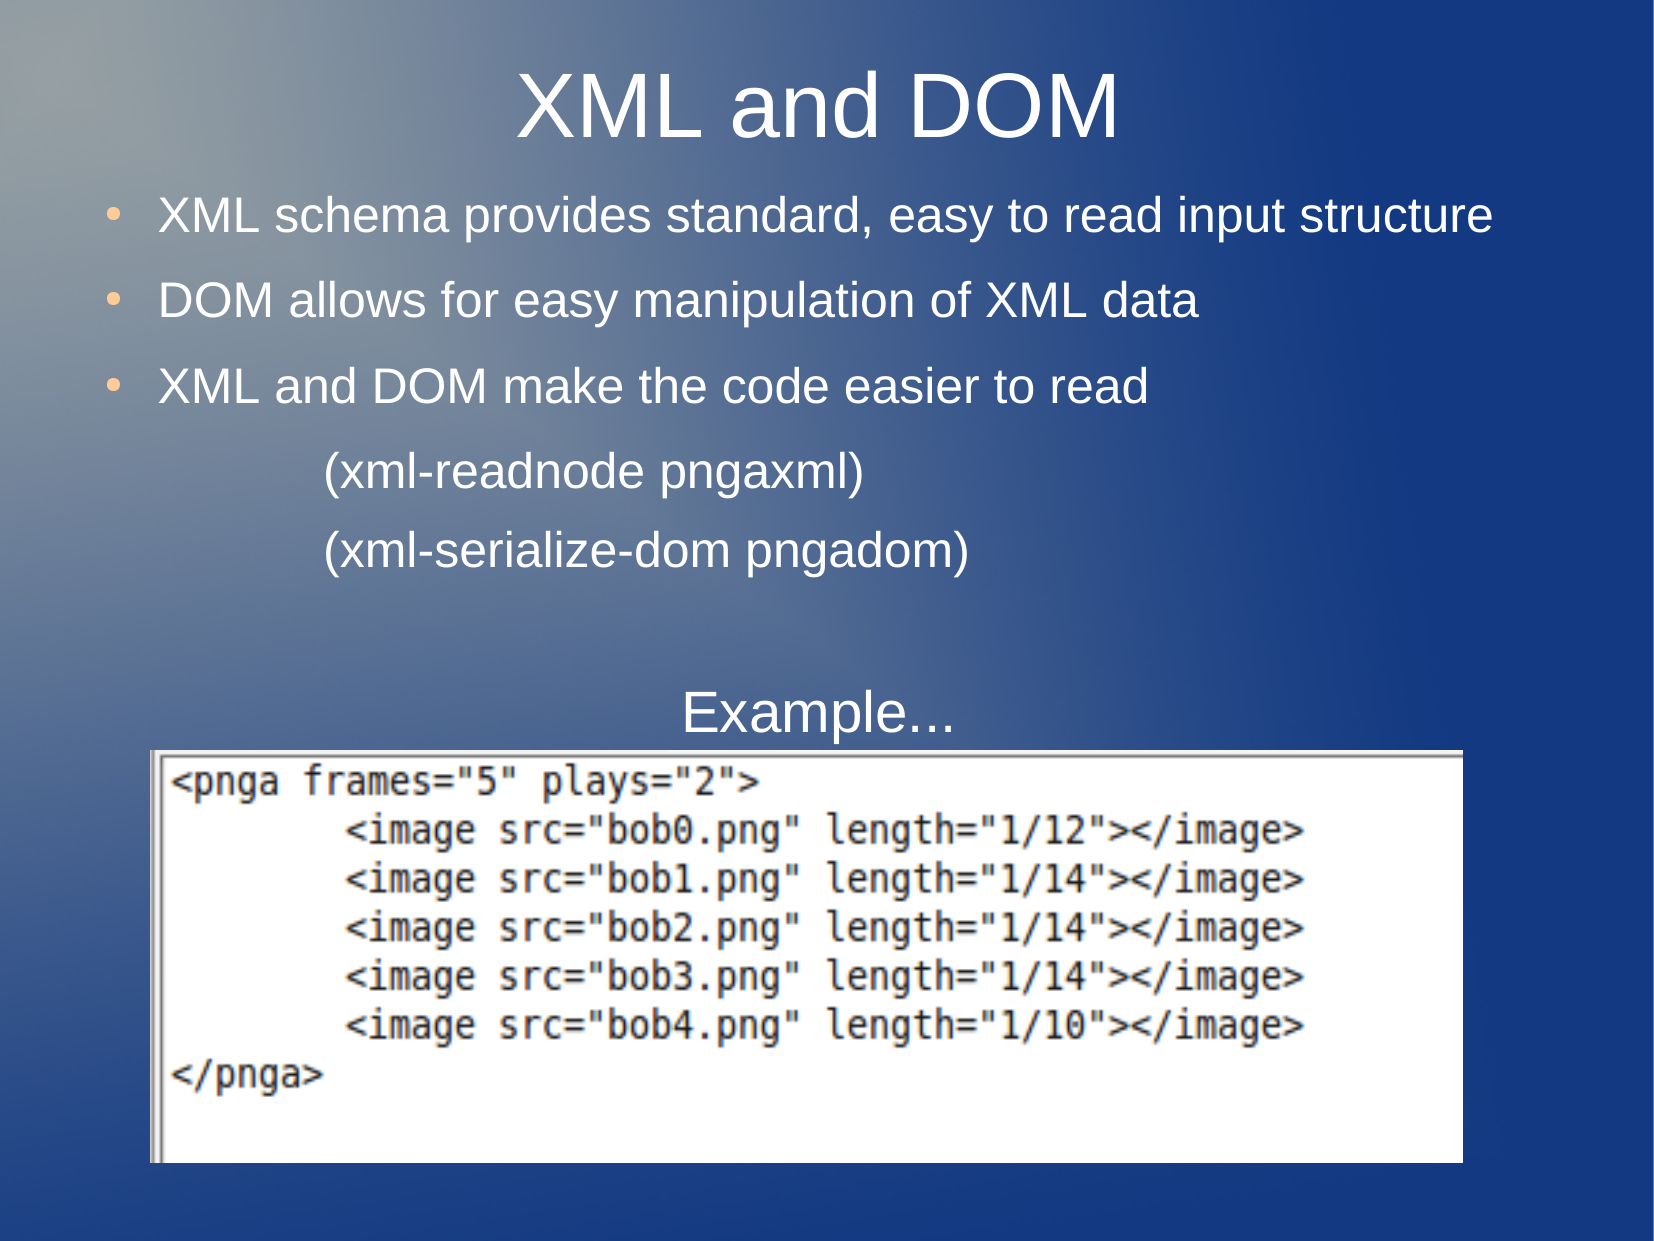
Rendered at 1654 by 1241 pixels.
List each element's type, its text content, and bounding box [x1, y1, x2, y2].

list XML schema provides standard, easy to read input structure DOM allows for easy manipulation of XML data XML and DOM make the code easier to read (xml-readnode pngaxml) (xml-serialize-dom pngadom) [86, 187, 1576, 610]
picture [0, 0, 1654, 1241]
title XML and DOM [75, 37, 1564, 175]
title Example... [75, 675, 1564, 751]
